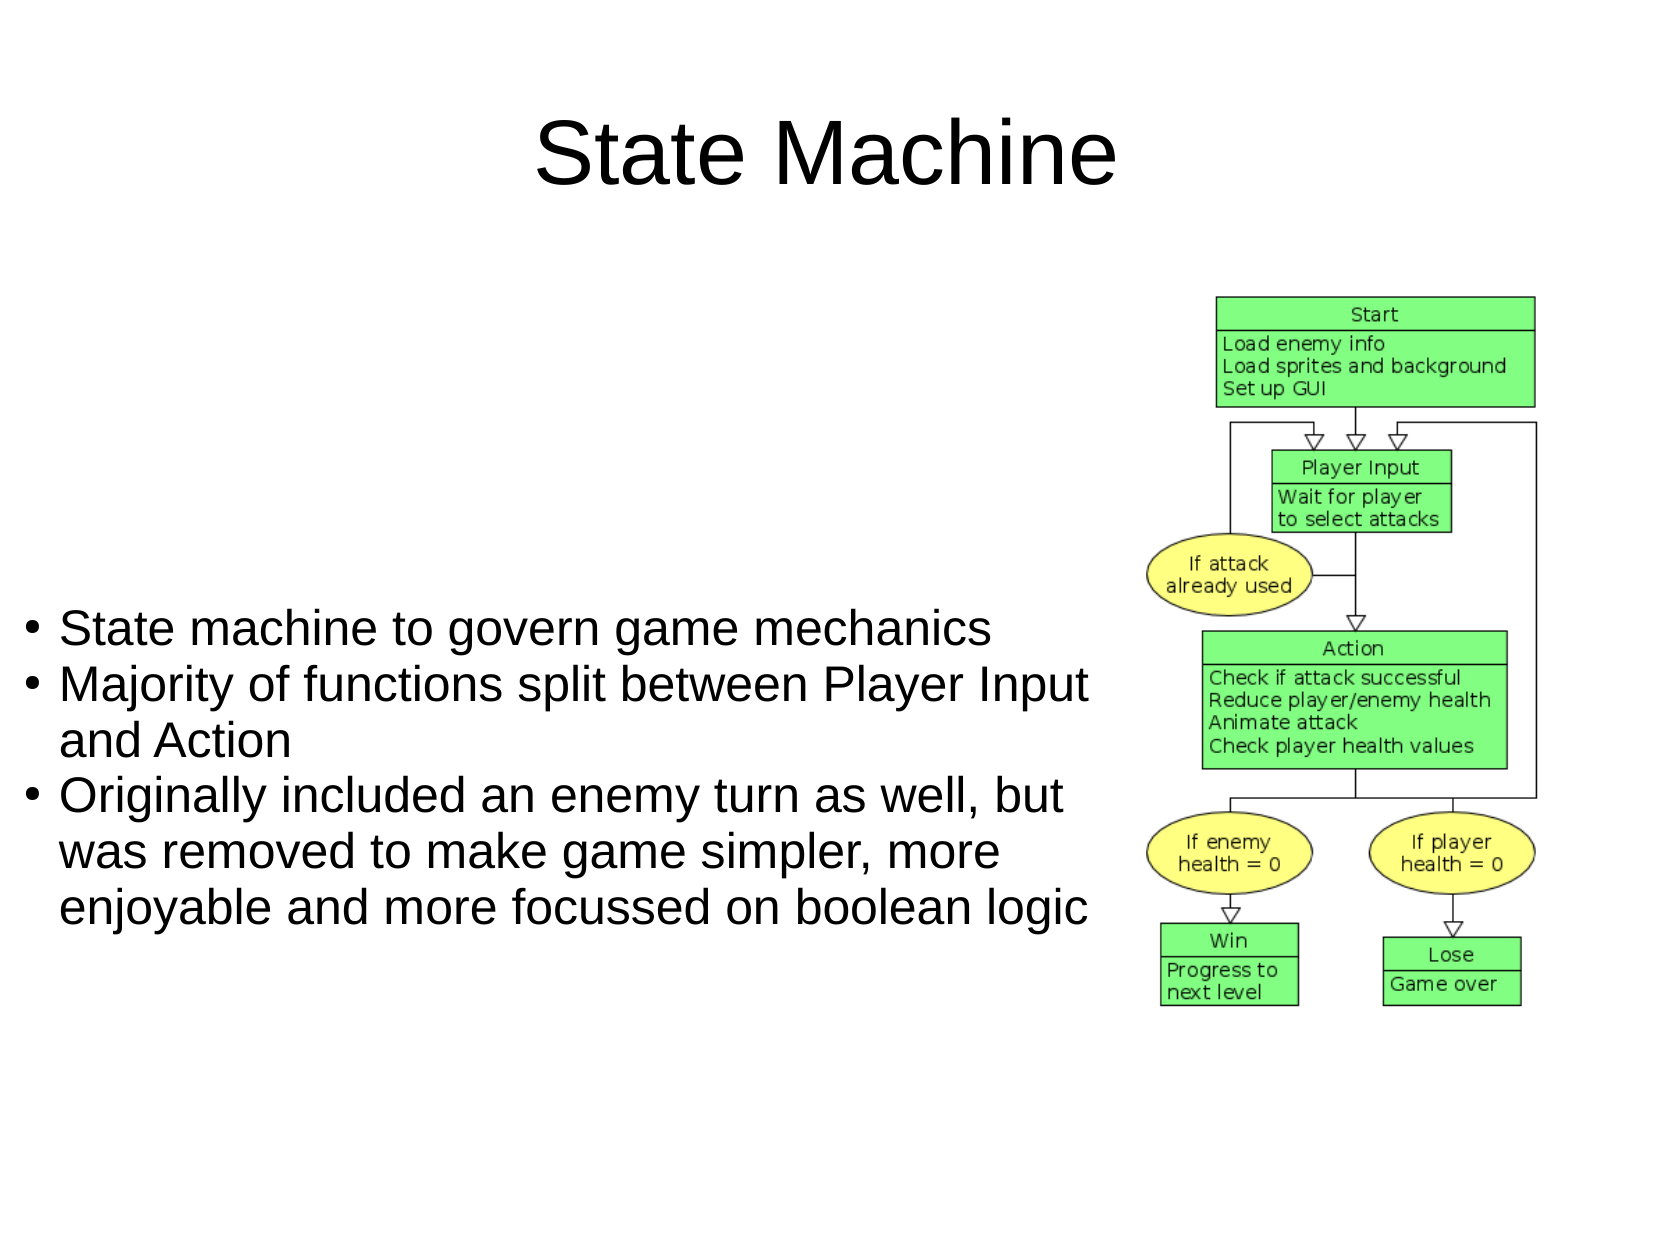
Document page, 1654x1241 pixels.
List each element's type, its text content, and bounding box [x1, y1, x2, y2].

text_box State machine to govern game mechanics Majority of functions split between Player Input and Action Originally included an enemy turn as well, but was removed to make game simpler, more enjoyable and more focussed on boolean logic [23, 366, 1111, 1170]
picture [1110, 283, 1607, 1047]
title State Machine [82, 49, 1571, 257]
